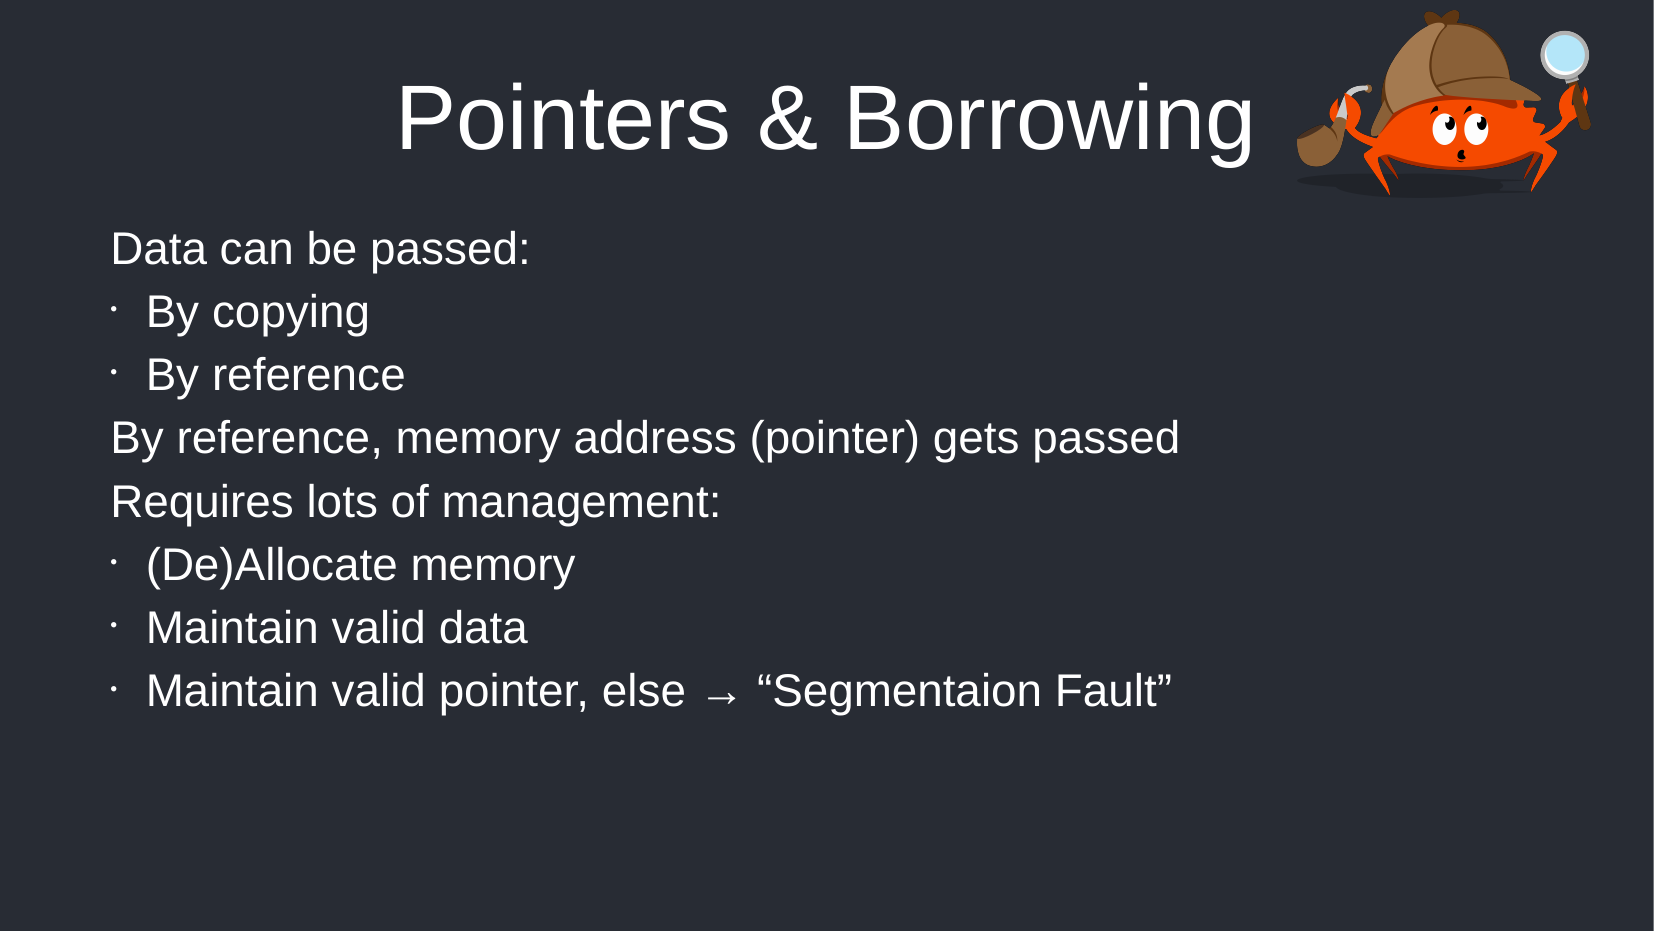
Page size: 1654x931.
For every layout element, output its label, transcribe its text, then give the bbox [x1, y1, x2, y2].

picture [0, 0, 1654, 931]
subtitle Data can be passed: By copying By reference By reference, memory address (pointer) gets passed Requires lots of management: (De)Allocate memory Maintain valid data Maintain valid pointer, else → “Segmentaion Fault” [75, 222, 1564, 768]
title Pointers & Borrowing [82, 39, 1297, 196]
